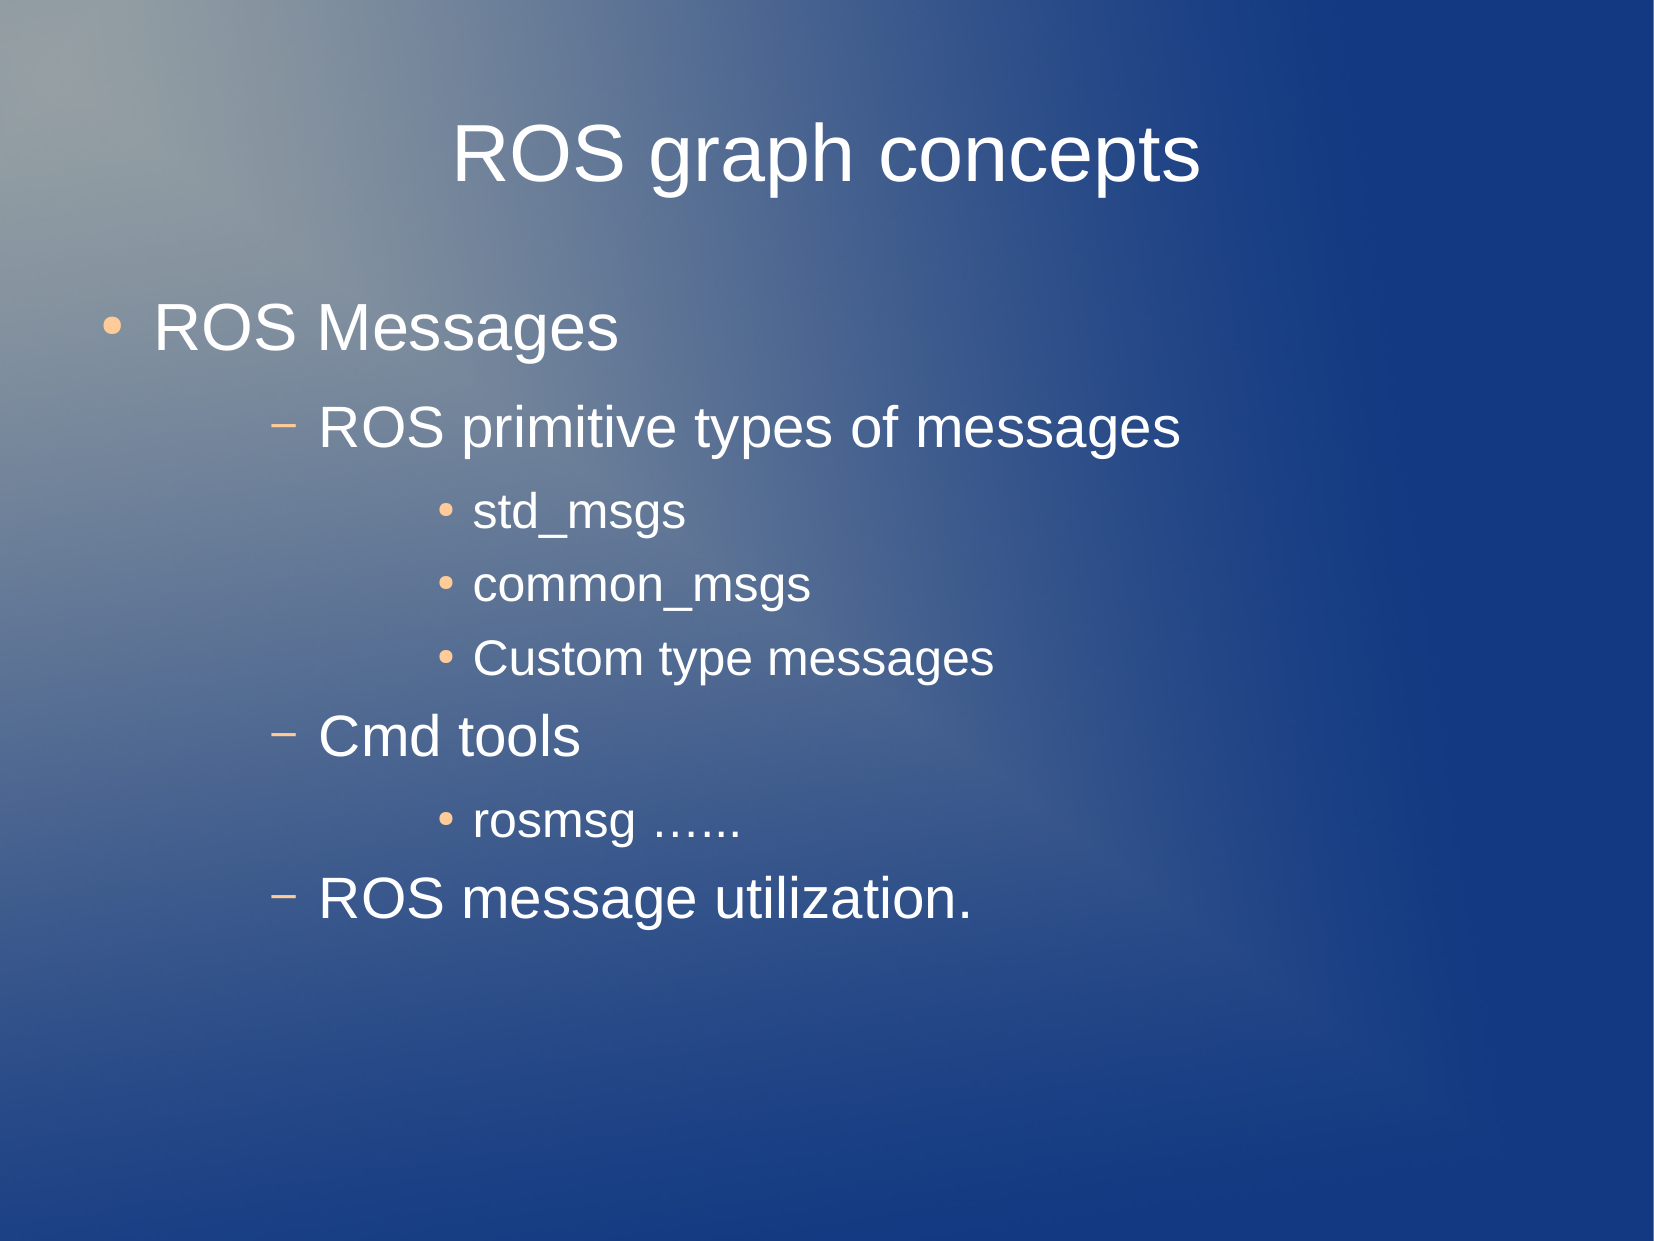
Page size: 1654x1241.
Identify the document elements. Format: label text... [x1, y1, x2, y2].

list ROS Messages ROS primitive types of messages std_msgs common_msgs Custom type messages Cmd tools rosmsg …... ROS message utilization. [82, 290, 1571, 1010]
title ROS graph concepts [82, 49, 1571, 257]
picture [0, 0, 1654, 1241]
